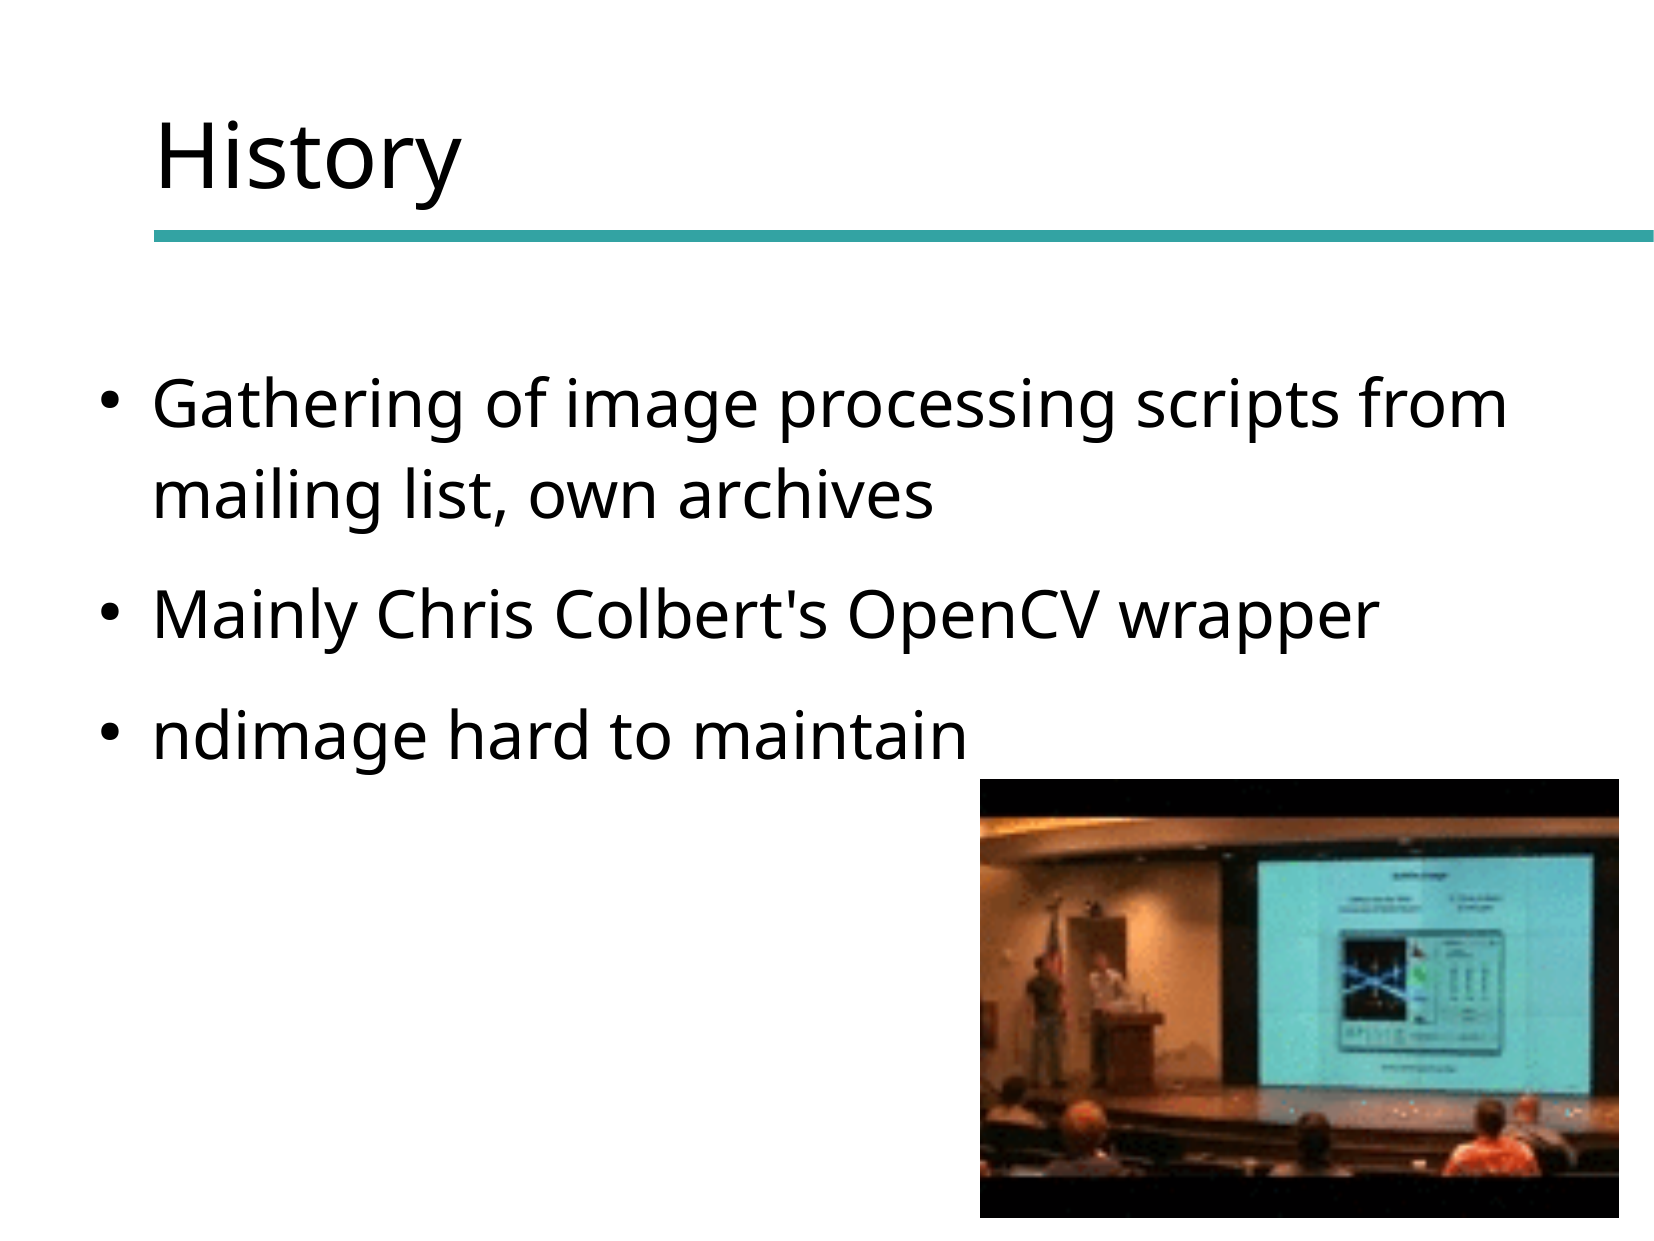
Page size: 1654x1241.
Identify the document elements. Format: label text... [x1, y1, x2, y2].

picture [980, 779, 1619, 1218]
title History [153, 49, 1642, 257]
list Gathering of image processing scripts from mailing list, own archives Mainly Chris Colbert's OpenCV wrapper ndimage hard to maintain [80, 236, 1536, 956]
